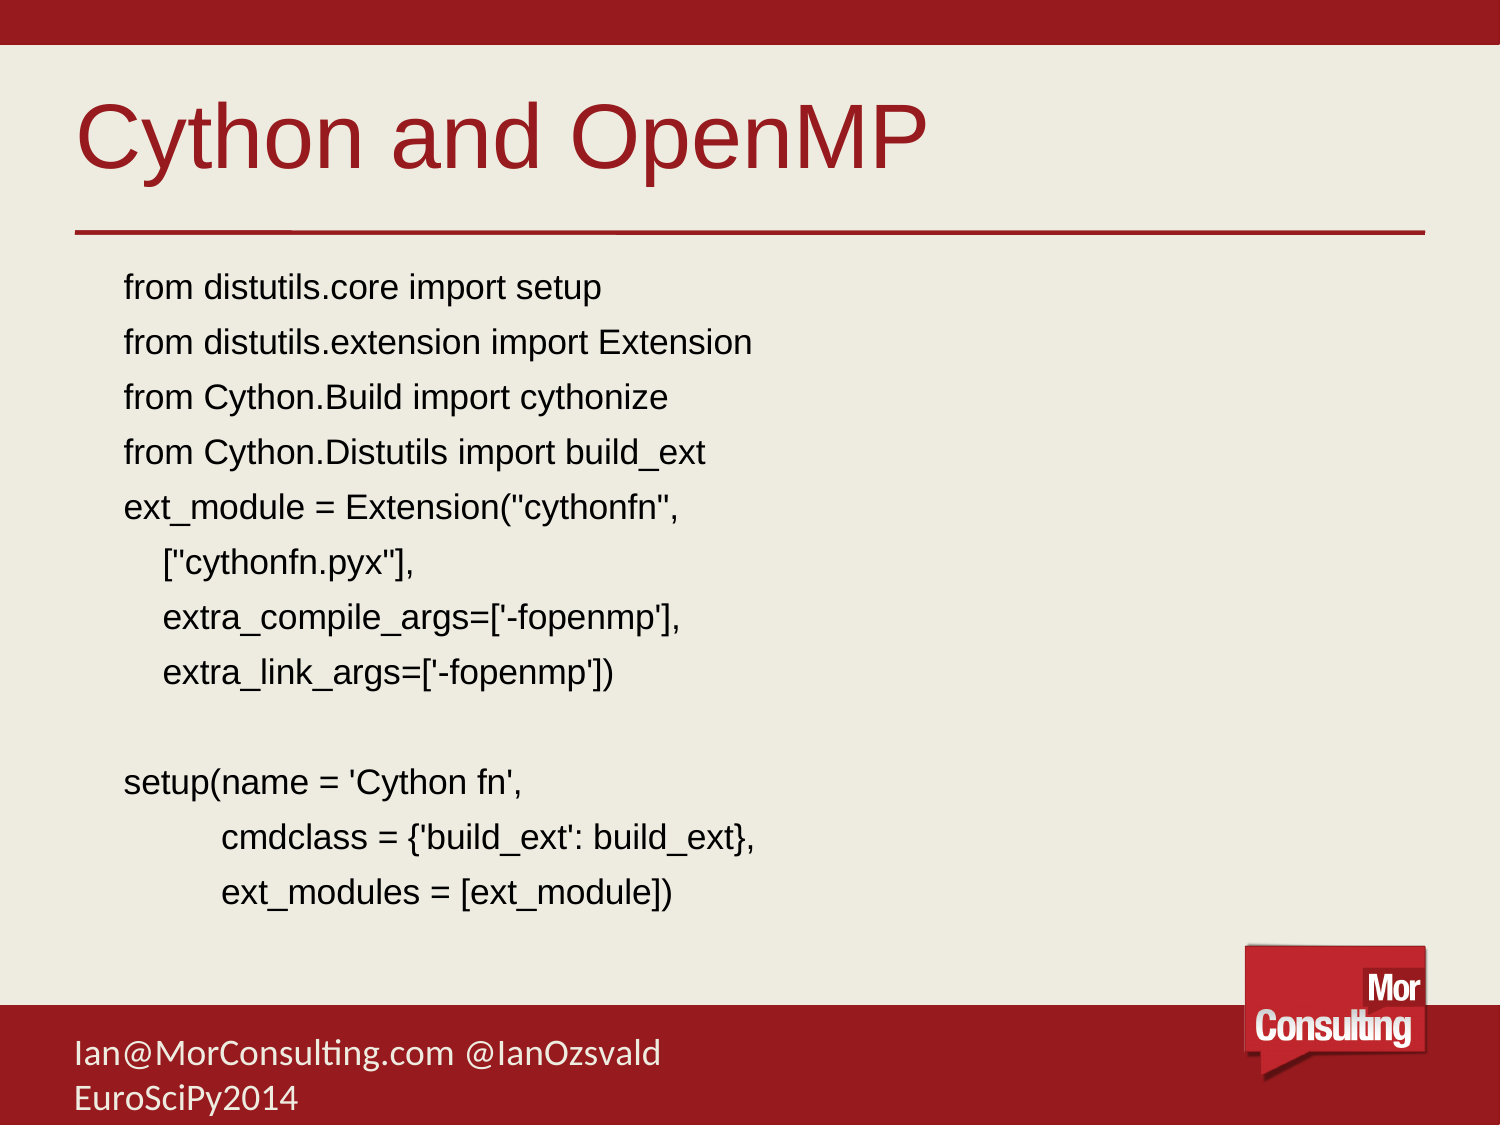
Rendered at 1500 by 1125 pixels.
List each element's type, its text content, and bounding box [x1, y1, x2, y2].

list from distutils.core import setup from distutils.extension import Extension from Cython.Build import cythonize from Cython.Distutils import build_ext ext_module = Extension("cythonfn", ["cythonfn.pyx"], extra_compile_args=['-fopenmp'], extra_link_args=['-fopenmp']) setup(name = 'Cython fn', cmdclass = {'build_ext': build_ext}, ext_modules = [ext_module]) [75, 263, 1395, 916]
title Cython and OpenMP [74, 44, 1425, 232]
picture [1230, 935, 1438, 1089]
